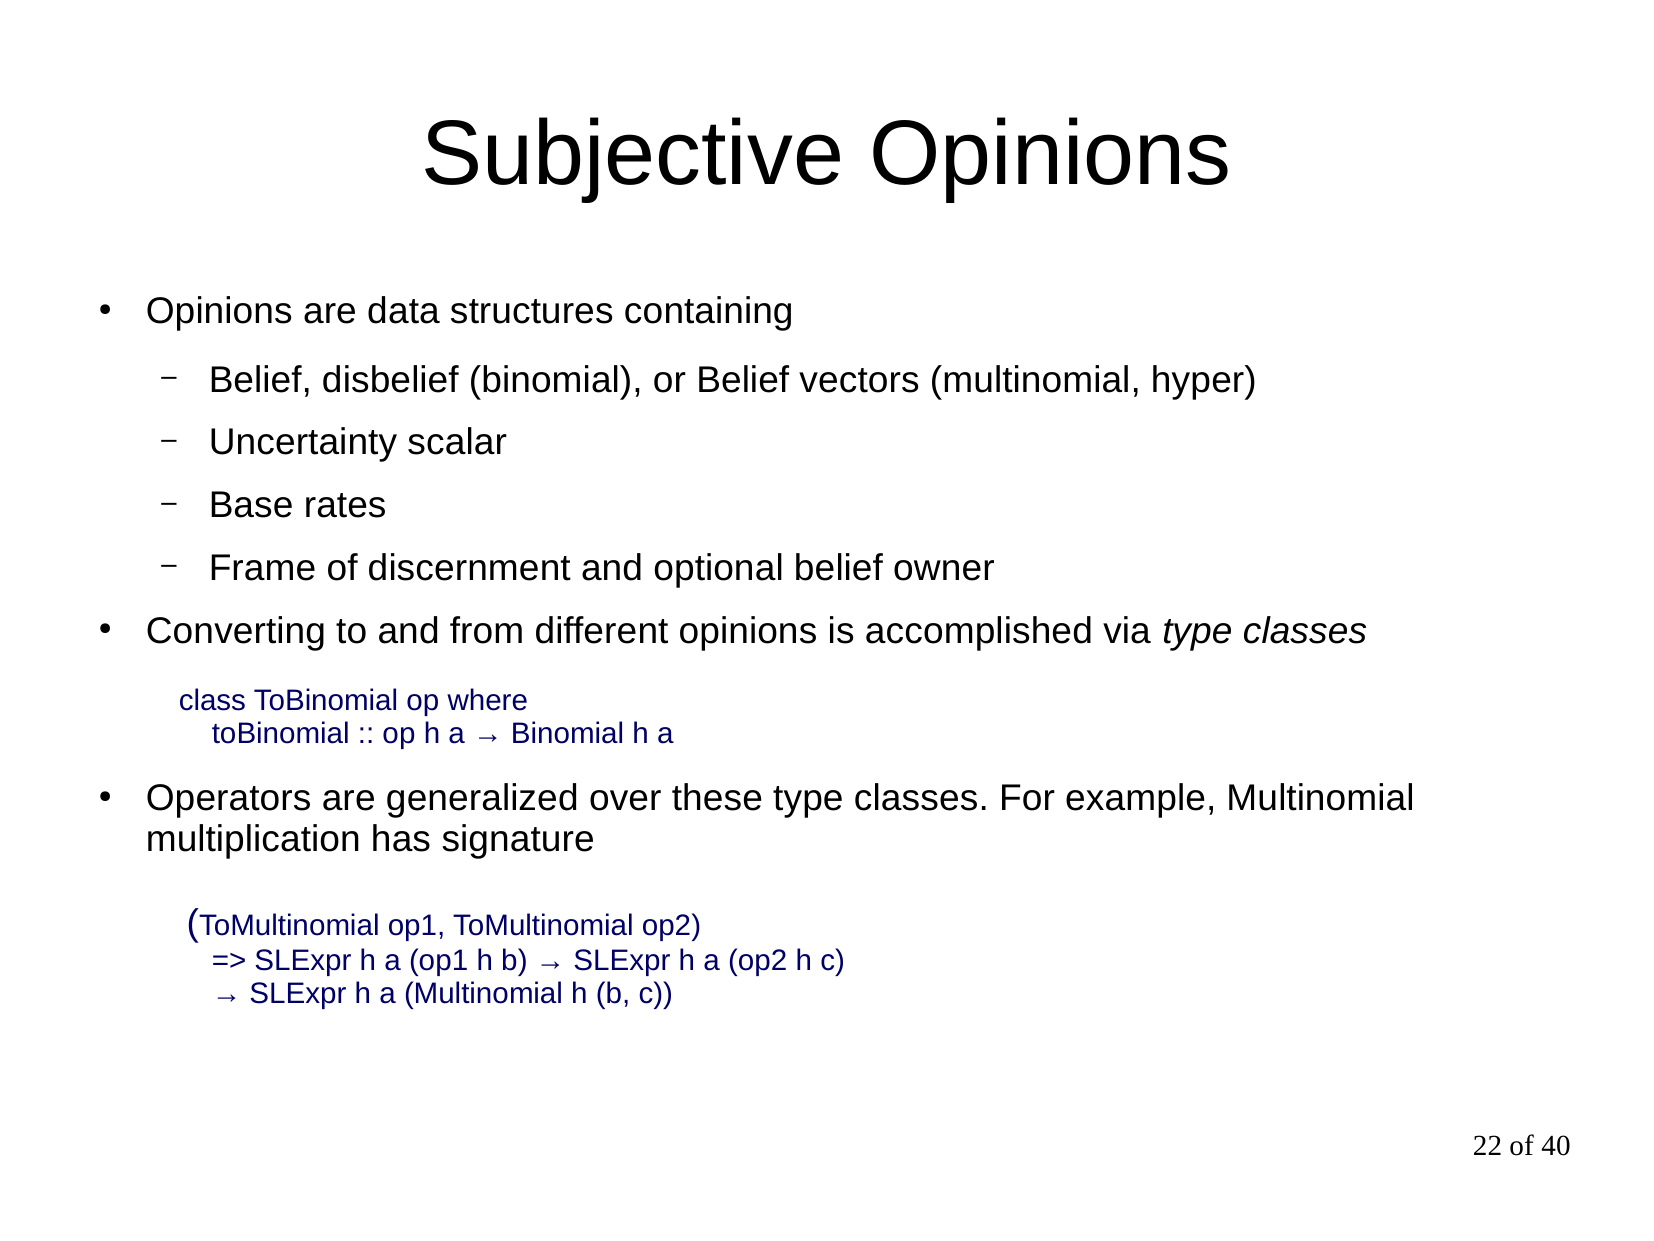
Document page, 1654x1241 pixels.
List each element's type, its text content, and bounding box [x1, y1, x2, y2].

list Opinions are data structures containing Belief, disbelief (binomial), or Belief vectors (multinomial, hyper) Uncertainty scalar Base rates Frame of discernment and optional belief owner Converting to and from different opinions is accomplished via type classes class ToBinomial op where toBinomial :: op h a → Binomial h a Operators are generalized over these type classes. For example, Multinomial multiplication has signature (ToMultinomial op1, ToMultinomial op2) => SLExpr h a (op1 h b) → SLExpr h a (op2 h c) → SLExpr h a (Multinomial h (b, c)) [82, 290, 1571, 1010]
title Subjective Opinions [82, 49, 1571, 257]
